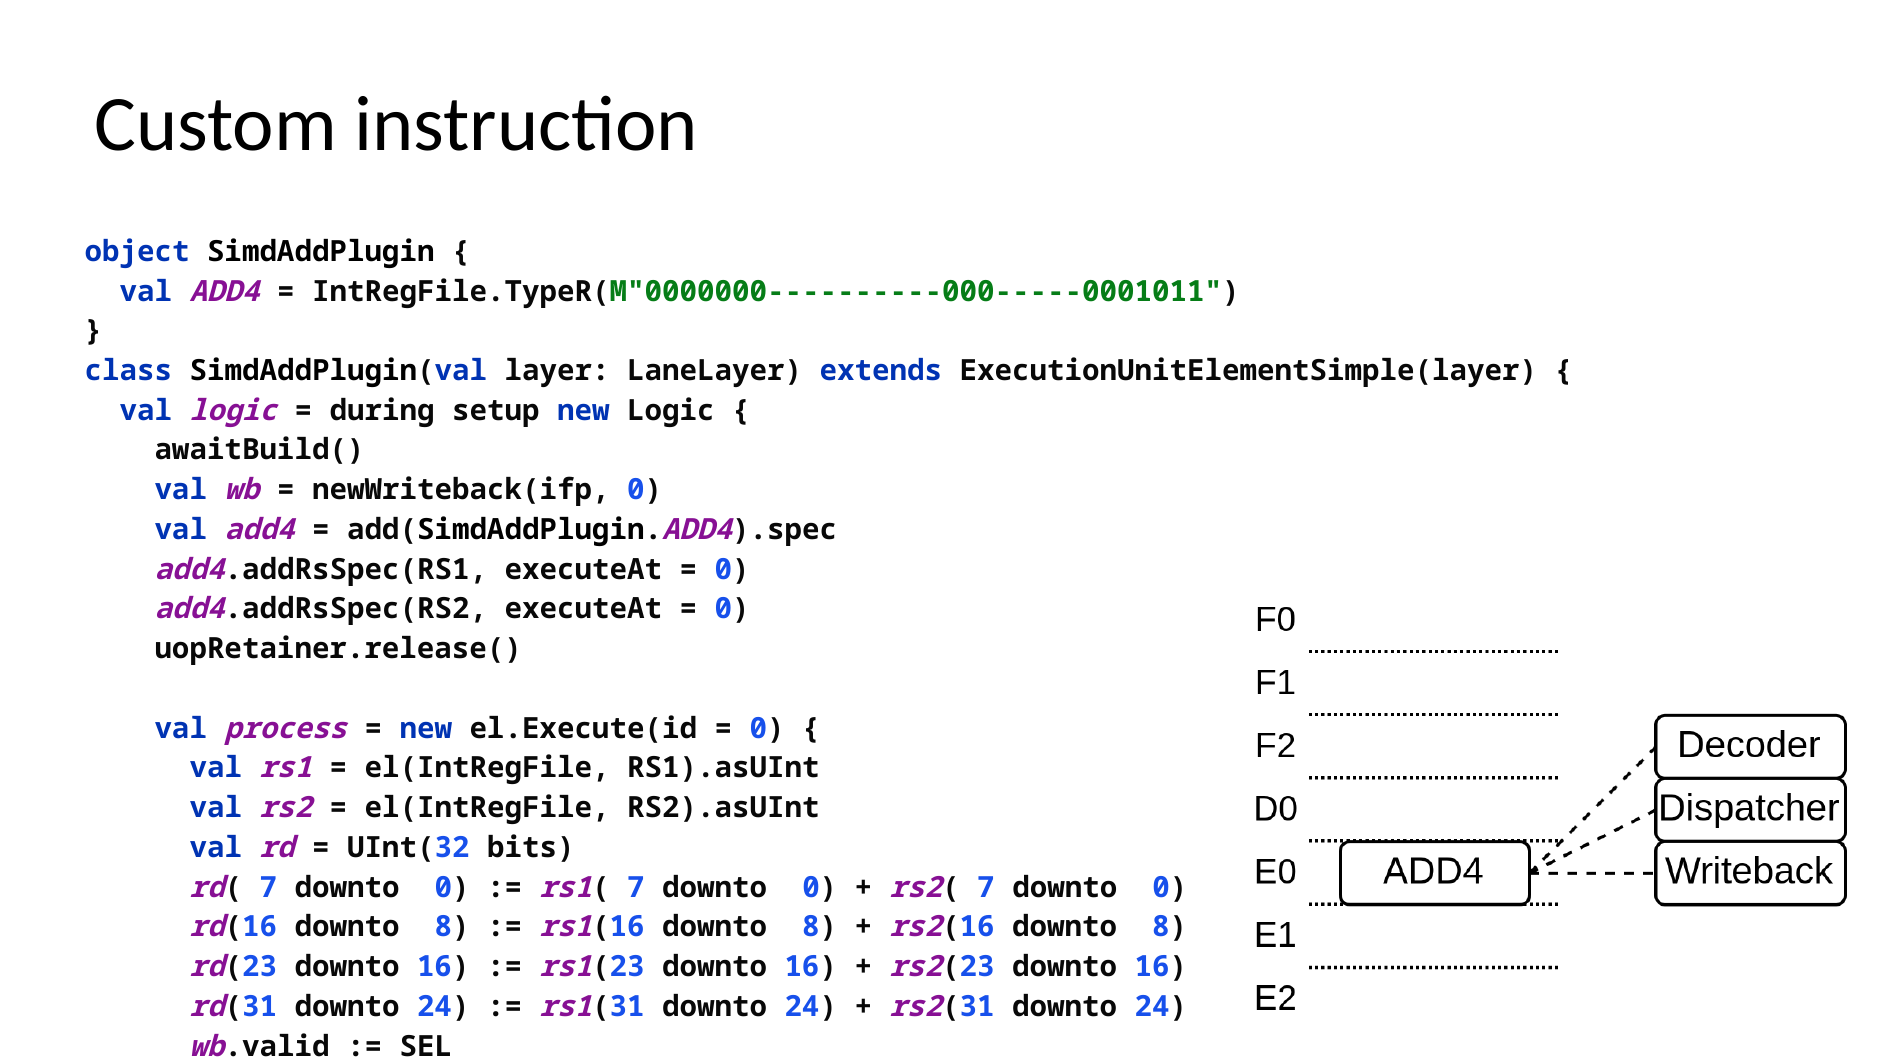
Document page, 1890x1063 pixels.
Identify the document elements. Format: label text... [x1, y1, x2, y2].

picture [1212, 555, 1878, 1063]
title Custom instruction [94, 42, 1796, 220]
text_box object SimdAddPlugin { val ADD4 = IntRegFile.TypeR(M"0000000----------000-----0001011") } class SimdAddPlugin(val layer: LaneLayer) extends ExecutionUnitElementSimple(layer) { val logic = during setup new Logic { awaitBuild() val wb = newWriteback(ifp, 0) val add4 = add(SimdAddPlugin.ADD4).spec add4.addRsSpec(RS1, executeAt = 0) add4.addRsSpec(RS2, executeAt = 0) uopRetainer.release() val process = new el.Execute(id = 0) { val rs1 = el(IntRegFile, RS1).asUInt val rs2 = el(IntRegFile, RS2).asUInt val rd = UInt(32 bits) rd( 7 downto 0) := rs1( 7 downto 0) + rs2( 7 downto 0) rd(16 downto 8) := rs1(16 downto 8) + rs2(16 downto 8) rd(23 downto 16) := rs1(23 downto 16) + rs2(23 downto 16) rd(31 downto 24) := rs1(31 downto 24) + rs2(31 downto 24) wb.valid := SEL wb.payload := rd.asBits } } } } [34, 222, 1878, 1063]
